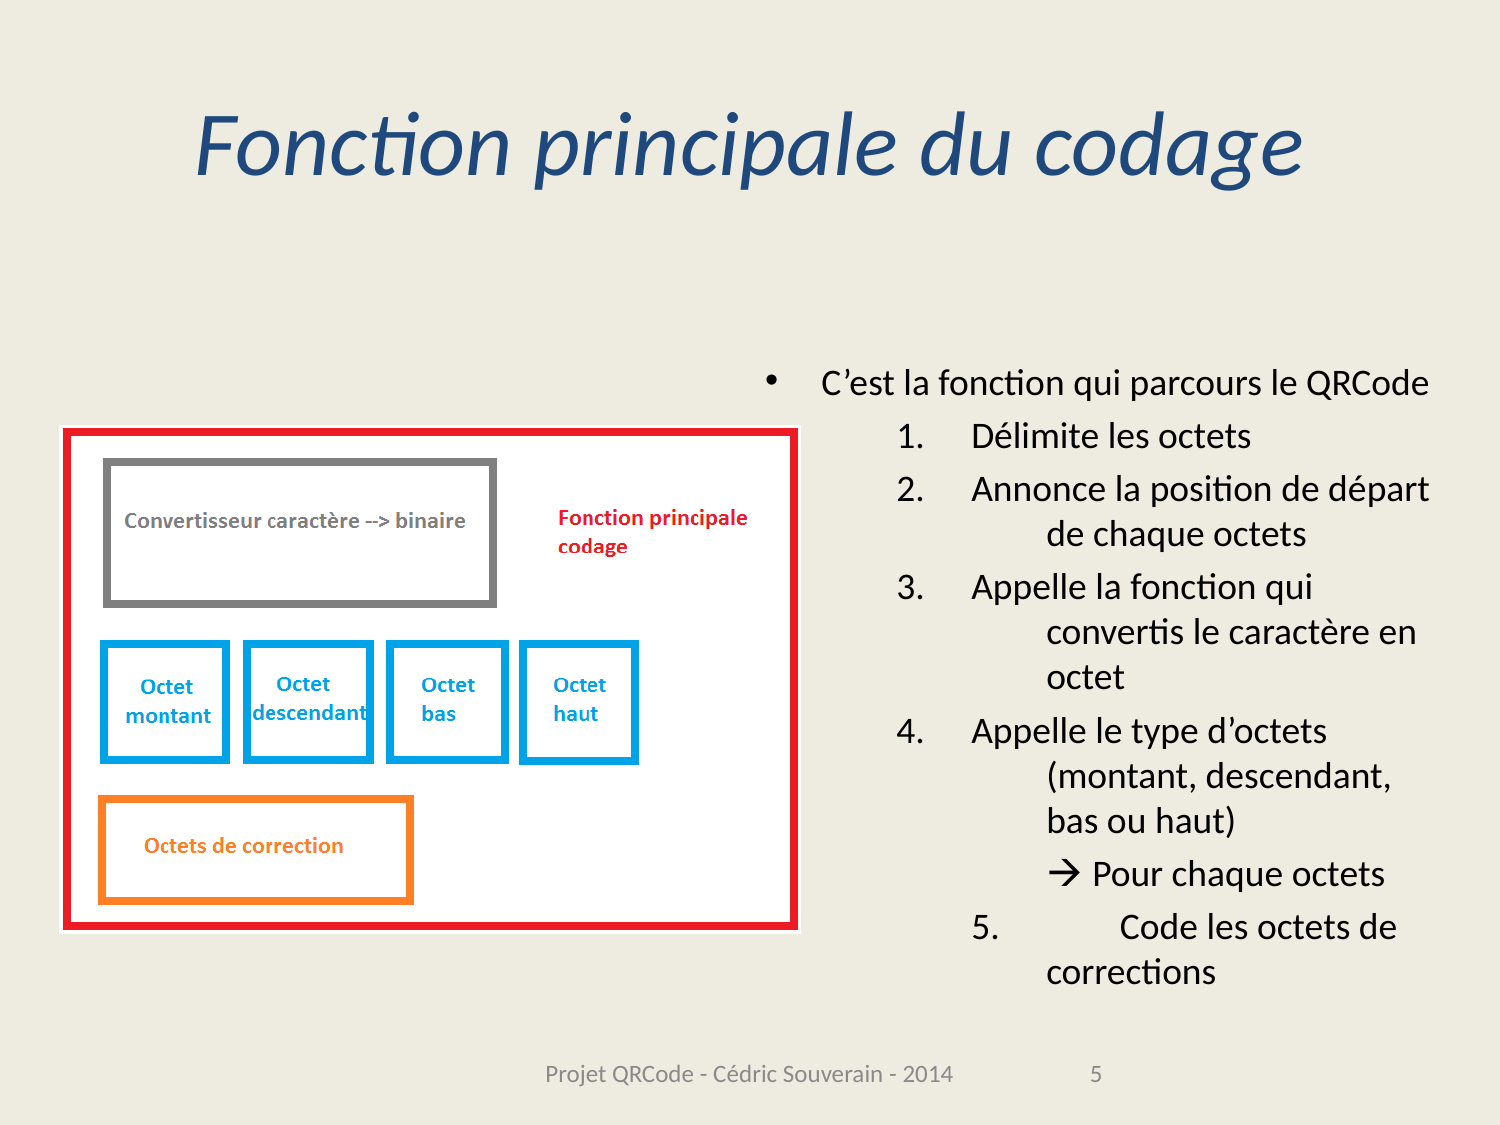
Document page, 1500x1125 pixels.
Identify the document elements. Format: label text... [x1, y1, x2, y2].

text_box <number> [1074, 1042, 1426, 1103]
list C’est la fonction qui parcours le QRCode Délimite les octets Annonce la position de départ de chaque octets Appelle la fonction qui convertis le caractère en octet Appelle le type d’octets (montant, descendant, bas ou haut)  Pour chaque octets 5. Code les octets de corrections [750, 349, 1465, 1017]
title Fonction principale du codage [75, 45, 1426, 233]
picture [59, 425, 801, 934]
text_box Projet QRCode - Cédric Souverain - 2014 [512, 1042, 988, 1103]
